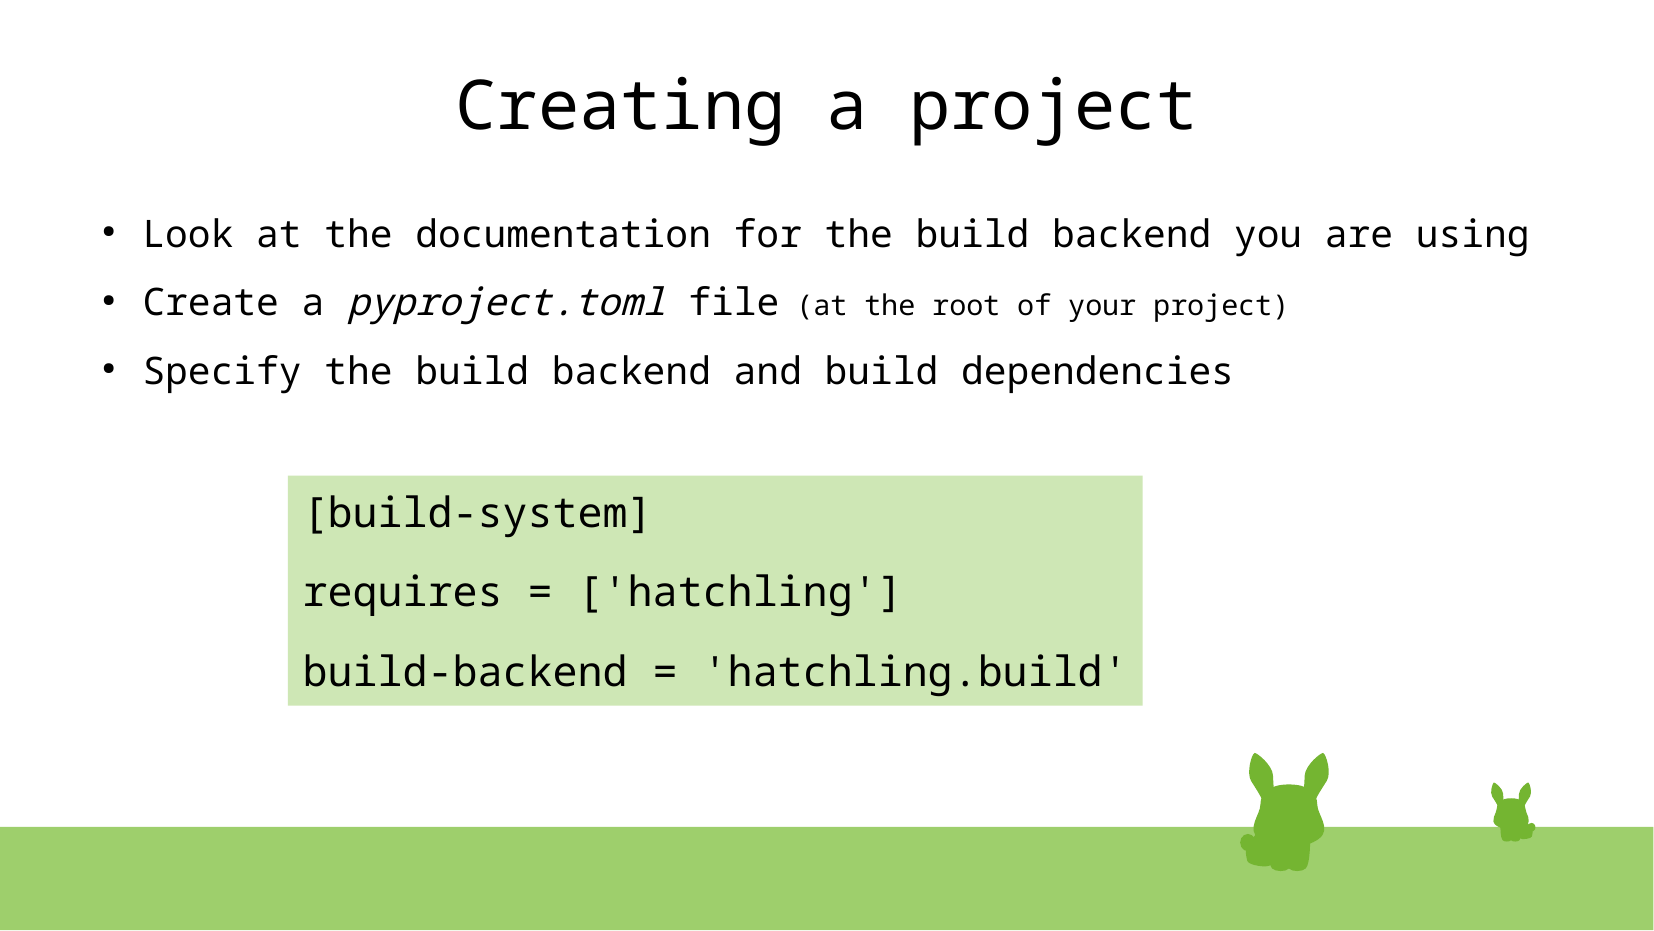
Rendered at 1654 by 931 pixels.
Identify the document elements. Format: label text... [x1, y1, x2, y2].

list Look at the documentation for the build backend you are using Create a pyproject.toml file (at the root of your project) Specify the build backend and build dependencies [88, 206, 1565, 413]
title Creating a project [88, 29, 1565, 178]
text_box [build-system] requires = ['hatchling'] build-backend = 'hatchling.build' [287, 475, 1077, 698]
